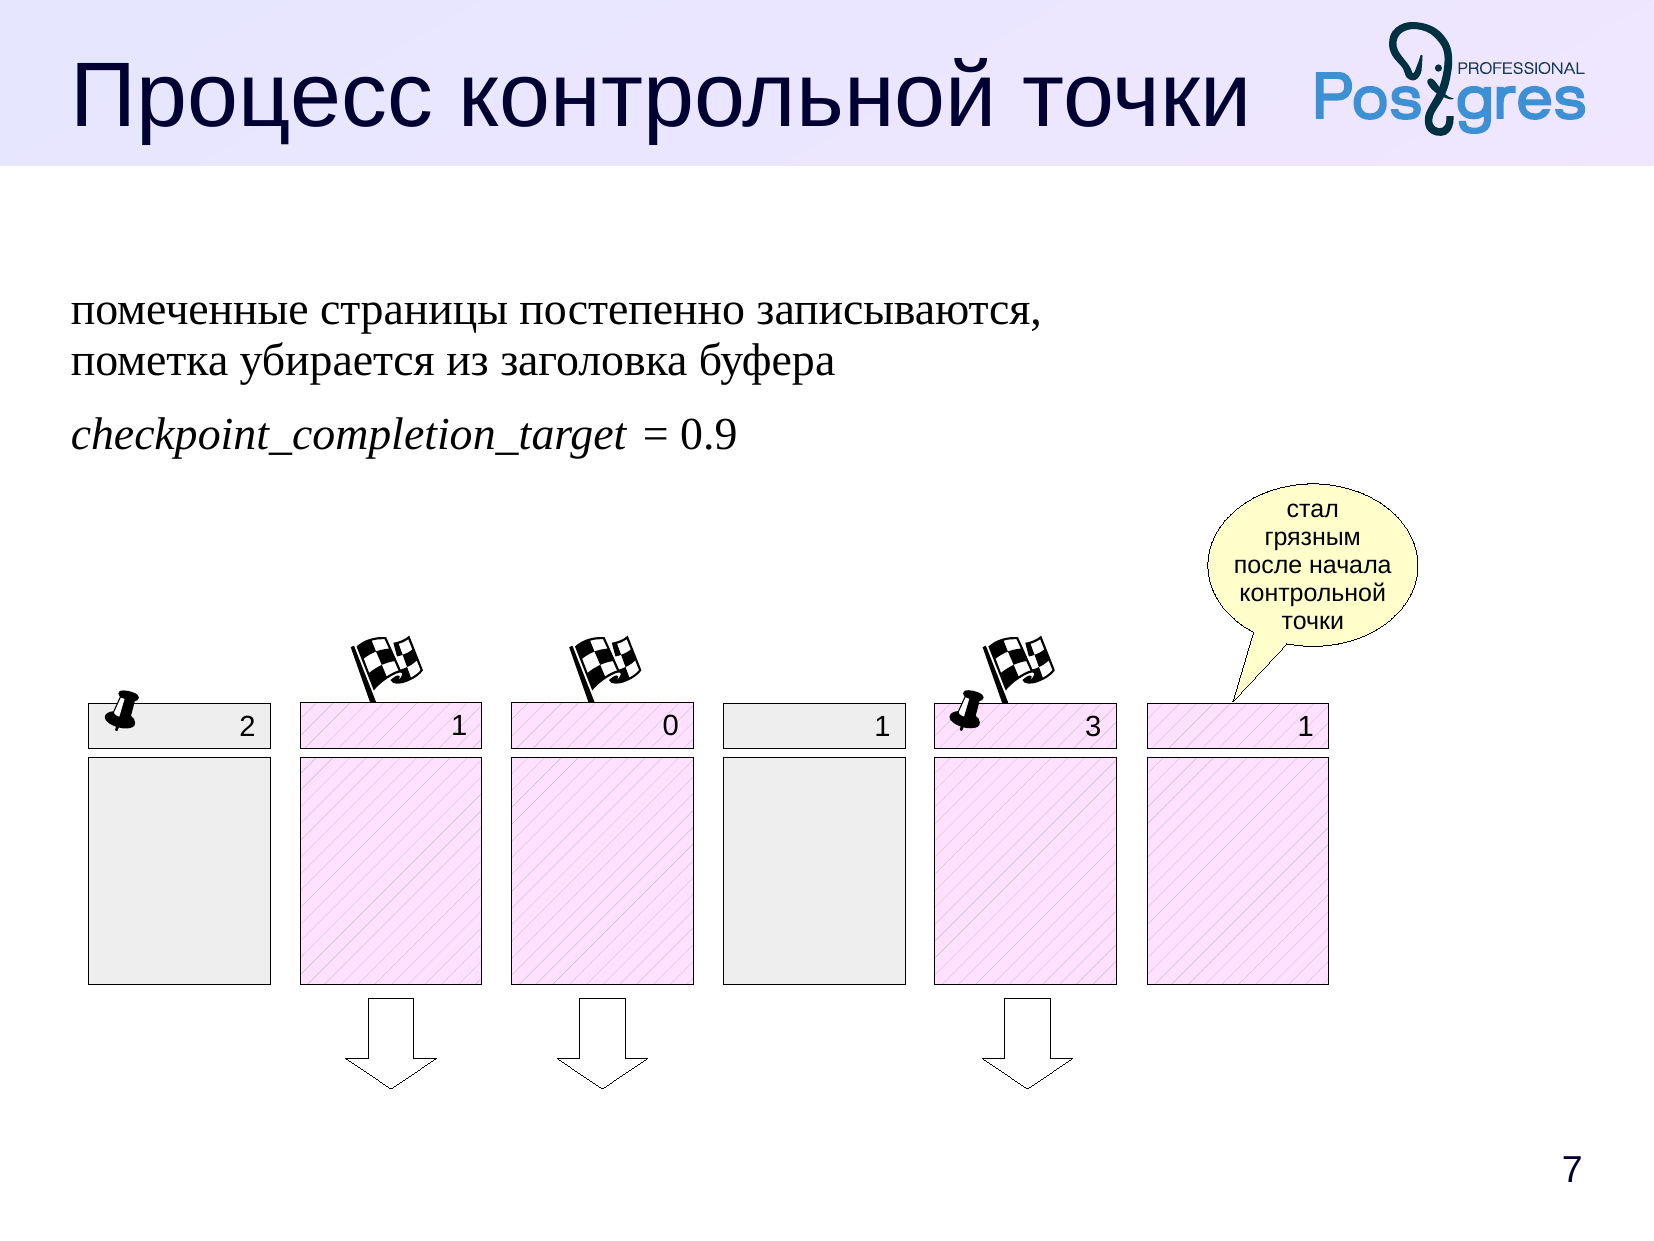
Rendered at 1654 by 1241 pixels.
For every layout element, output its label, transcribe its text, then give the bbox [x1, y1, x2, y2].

text_box [557, 998, 648, 1089]
text_box [982, 998, 1073, 1089]
title Процесс контрольной точки [70, 43, 1261, 250]
text_box [949, 690, 984, 731]
text_box стал грязным после начала контрольной точки [1207, 483, 1418, 702]
text_box [345, 998, 437, 1089]
list помеченные страницы постепенно записываются, пометка убирается из заголовка буфера checkpoint_completion_target = 0.9 [70, 283, 1583, 1141]
